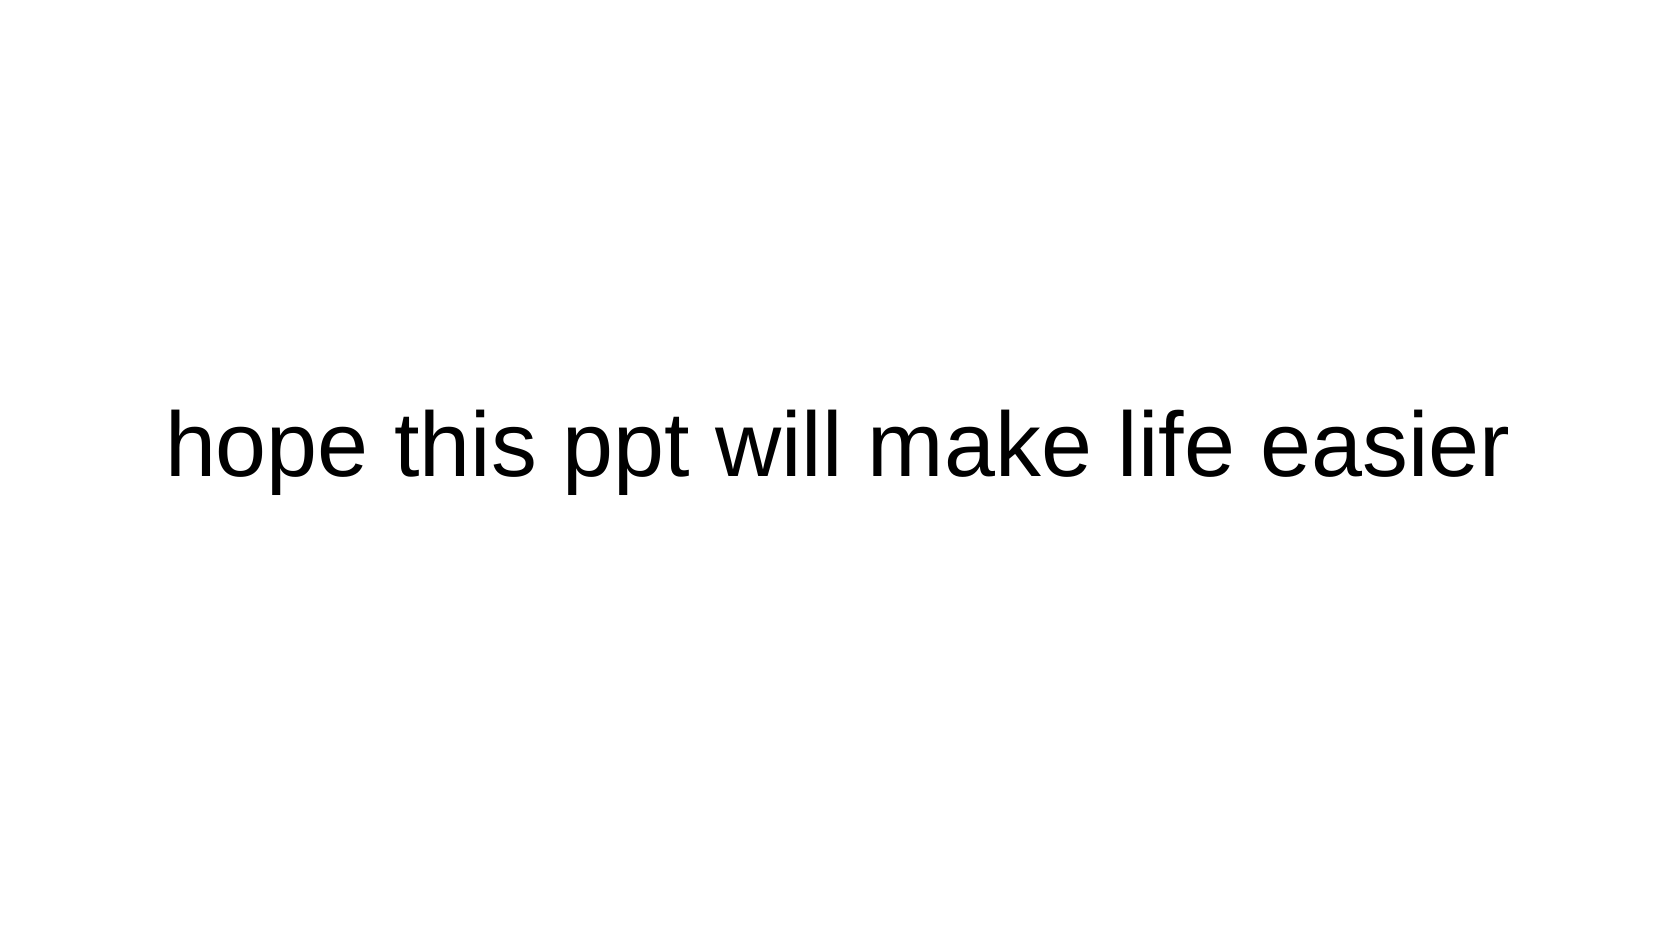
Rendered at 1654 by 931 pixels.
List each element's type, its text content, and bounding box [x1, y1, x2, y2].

title hope this ppt will make life easier [94, 381, 1583, 508]
